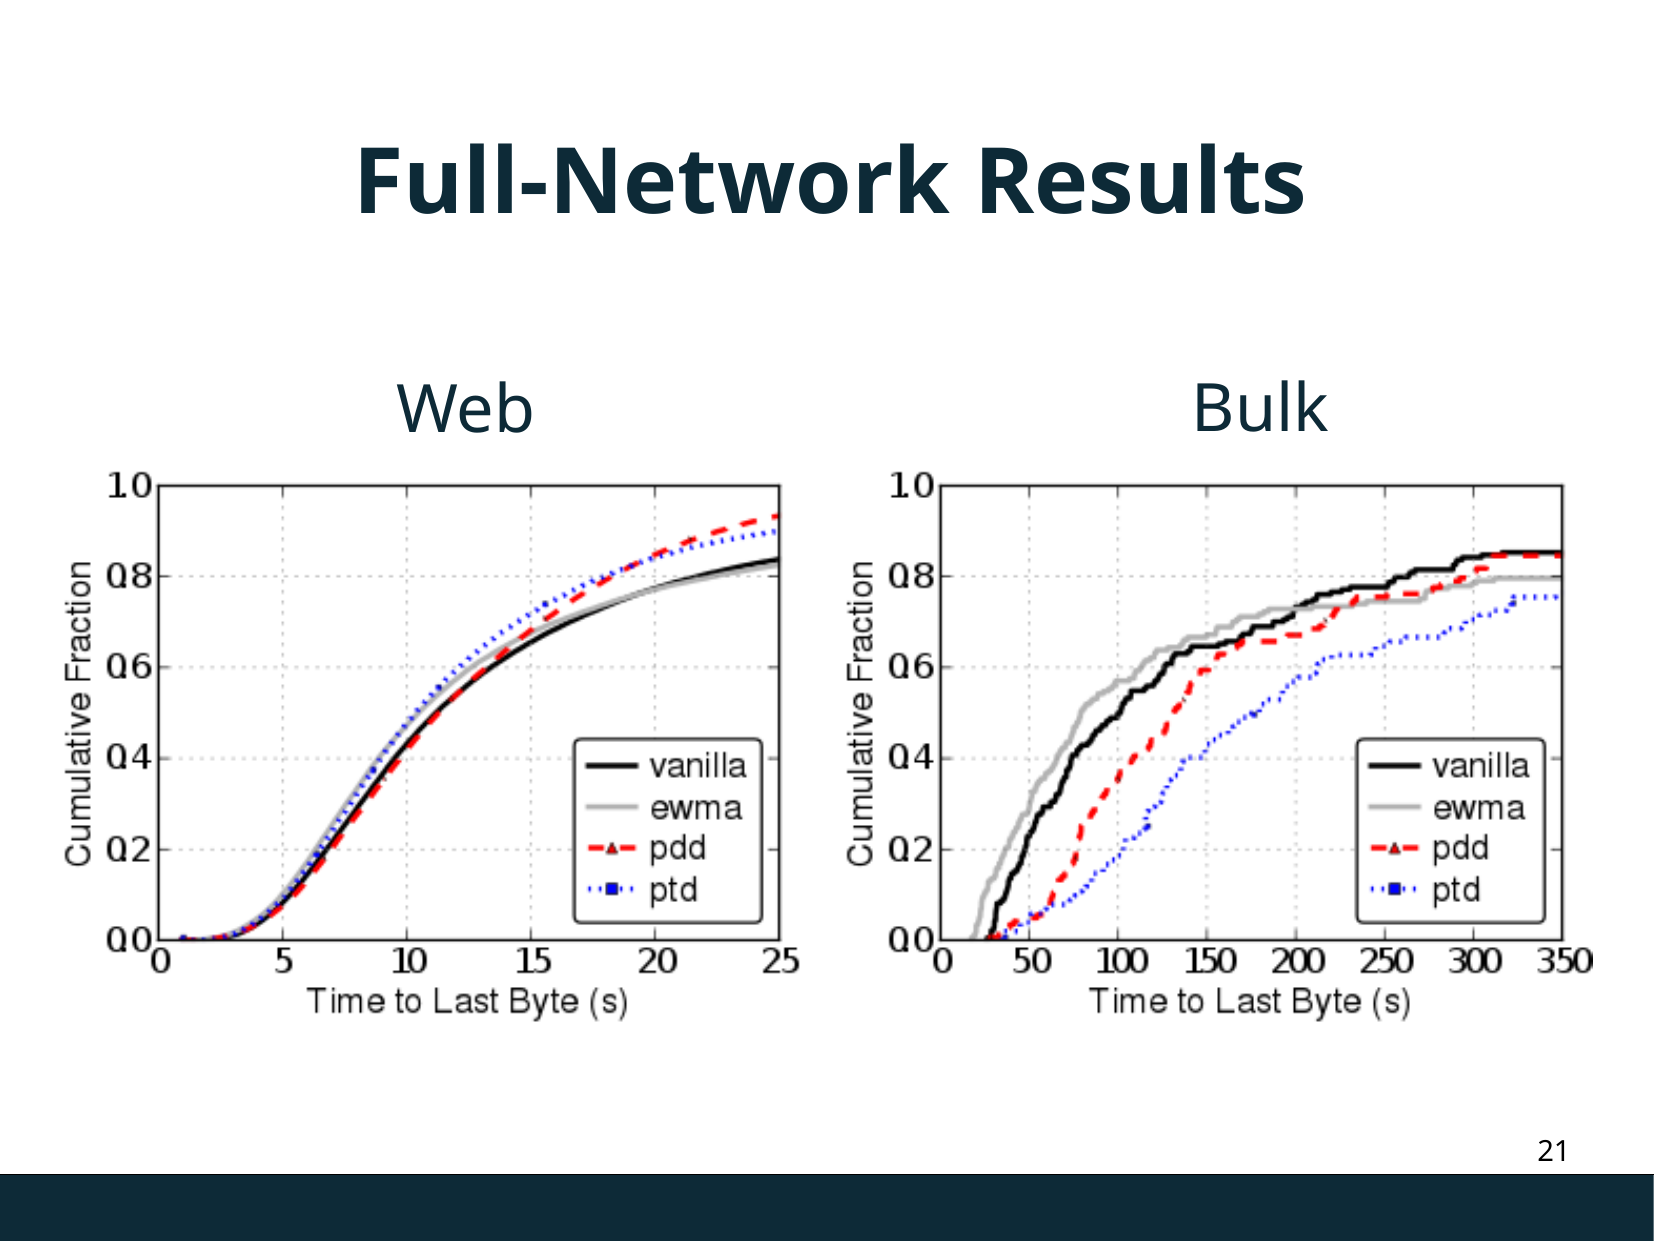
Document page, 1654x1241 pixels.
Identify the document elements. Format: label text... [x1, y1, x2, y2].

text_box Bulk [1140, 352, 1381, 445]
picture [53, 458, 810, 1026]
picture [835, 458, 1593, 1026]
text_box Web [285, 354, 646, 446]
title Full-Network Results [86, 74, 1575, 282]
